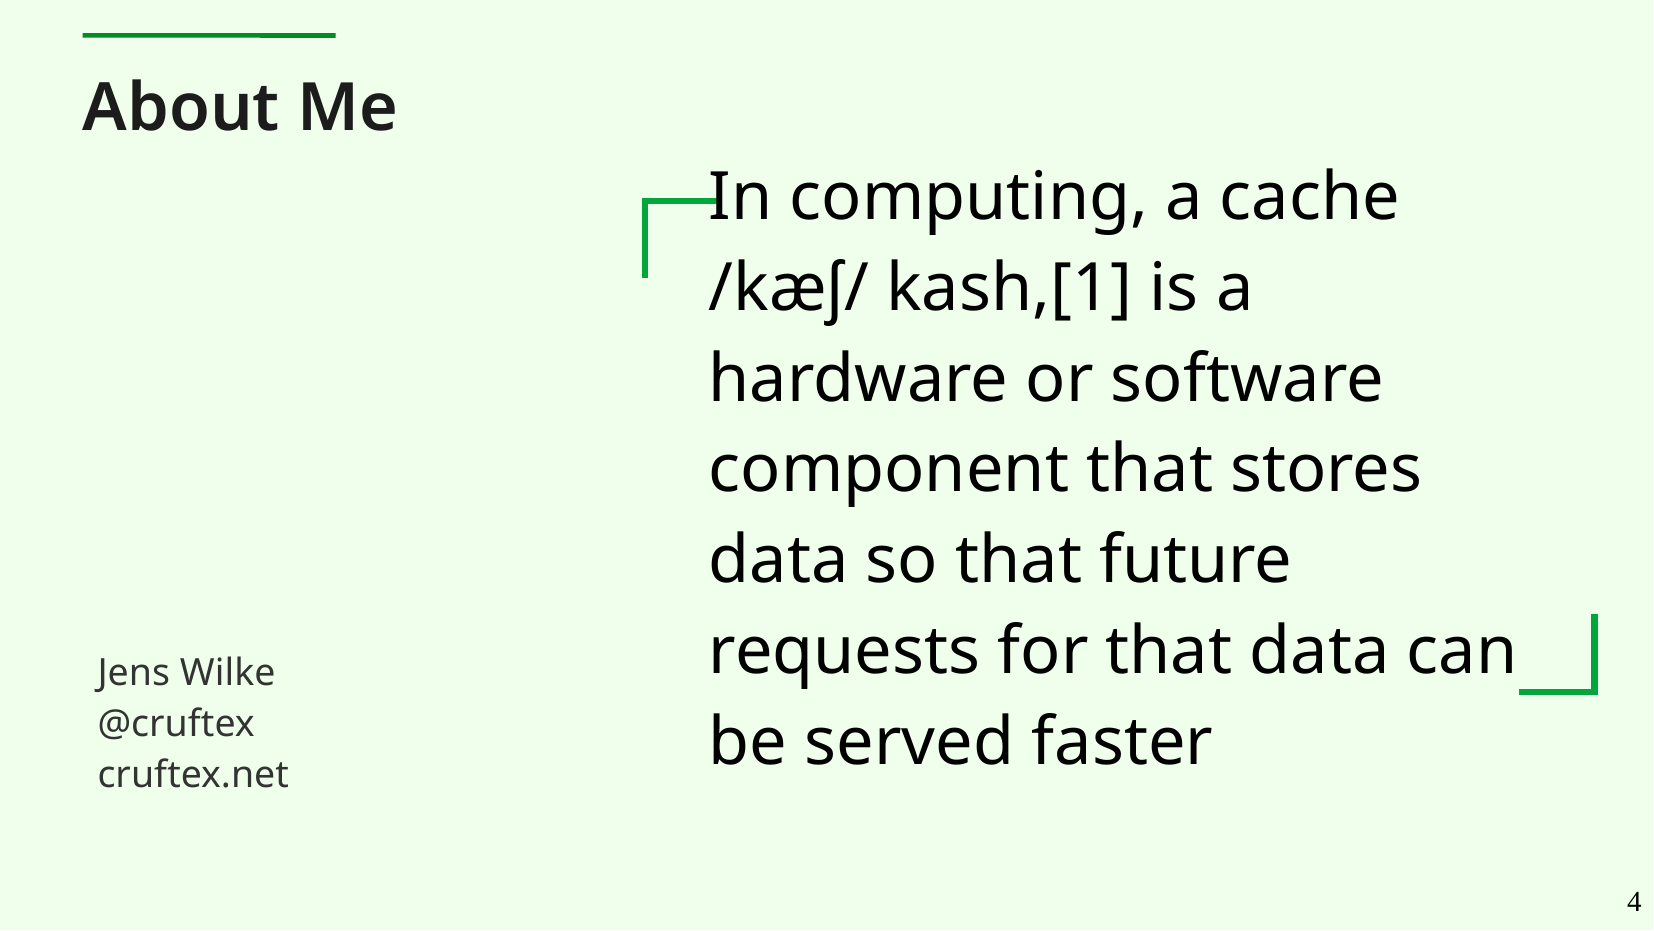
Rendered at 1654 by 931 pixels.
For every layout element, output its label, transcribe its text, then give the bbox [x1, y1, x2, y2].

text_box Jens Wilke @cruftex cruftex.net [82, 637, 473, 766]
text_box In computing, a cache /kæʃ/ kash,[1] is a hardware or software component that stores data so that future requests for that data can be served faster [708, 232, 1560, 700]
title About Me [82, 59, 1571, 193]
